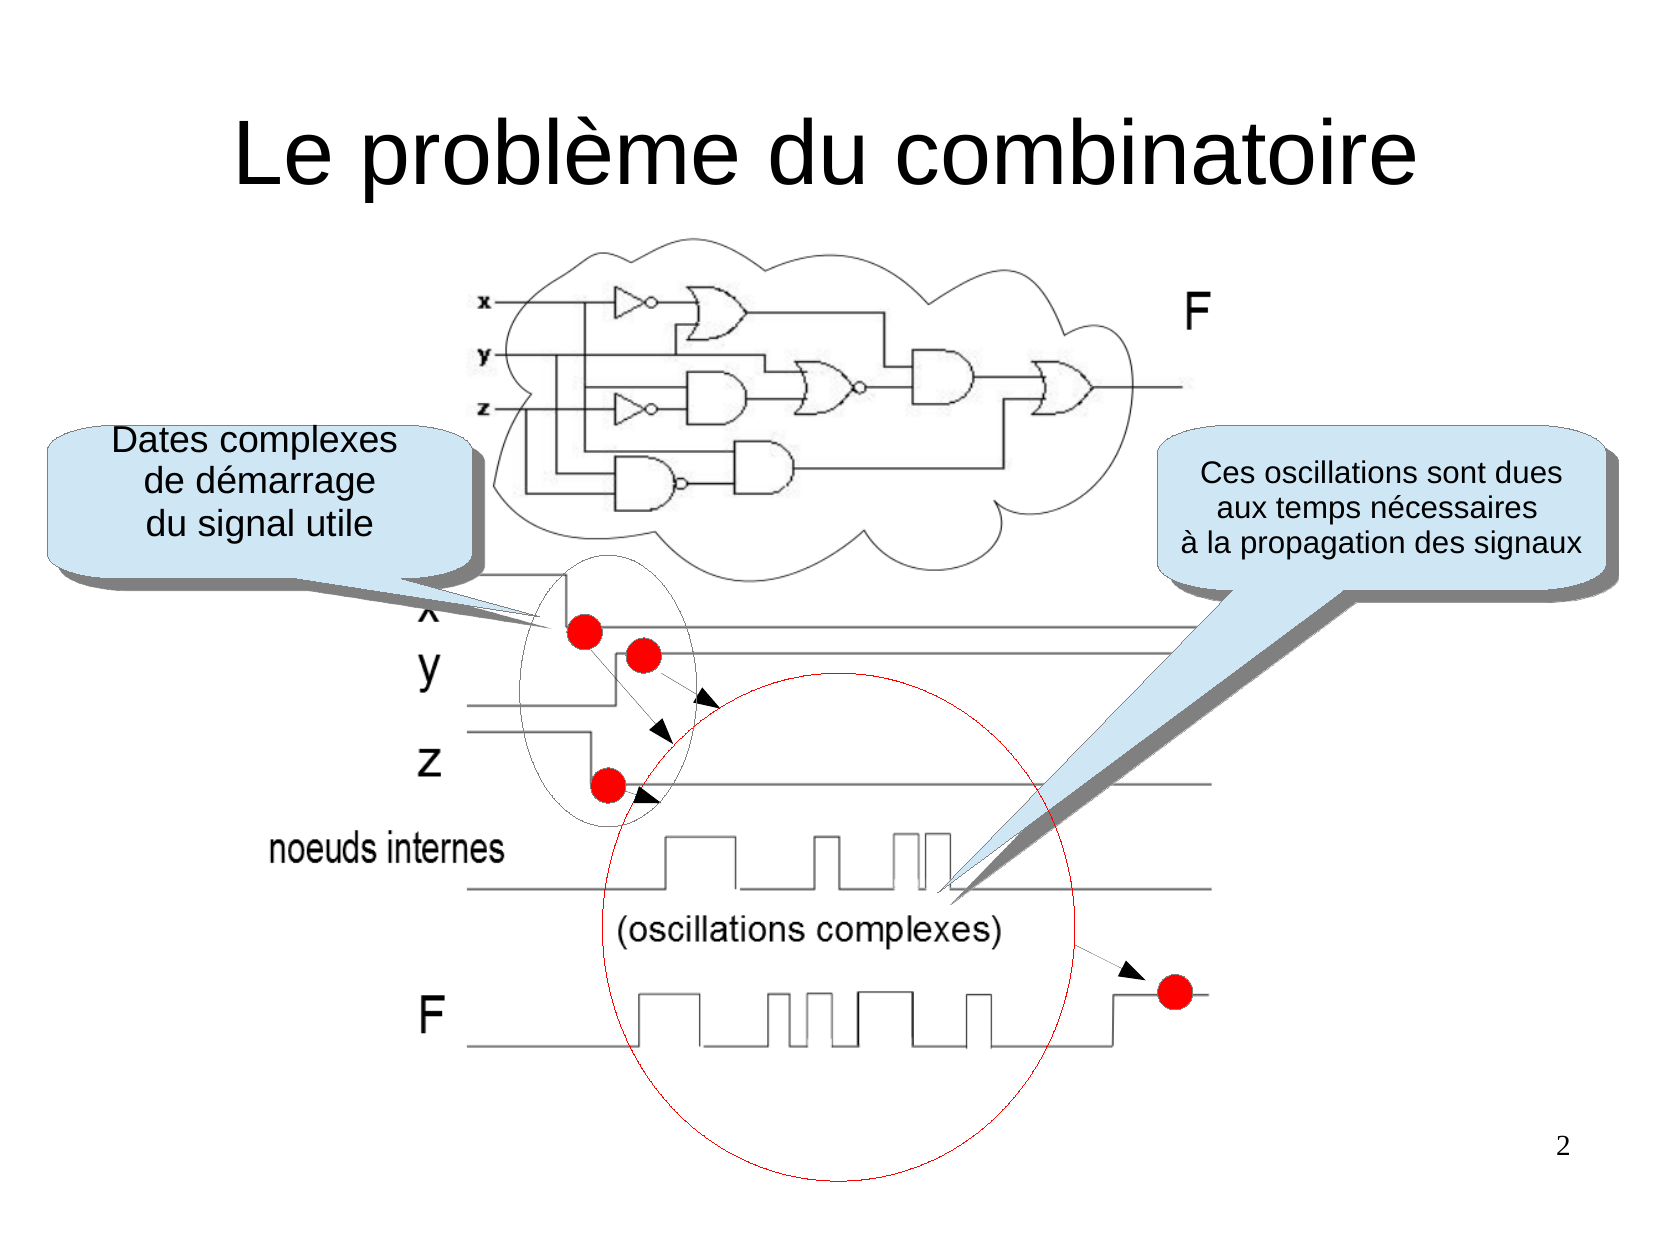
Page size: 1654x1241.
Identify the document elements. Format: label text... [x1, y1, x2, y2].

text_box [590, 767, 627, 804]
text_box [1157, 974, 1193, 1010]
text_box [625, 637, 662, 674]
text_box Ces oscillations sont dues aux temps nécessaires à la propagation des signaux [937, 425, 1607, 893]
title Le problème du combinatoire [82, 49, 1571, 257]
text_box [566, 614, 603, 650]
text_box Dates complexes de démarrage du signal utile [47, 425, 540, 617]
picture [194, 229, 1501, 1205]
